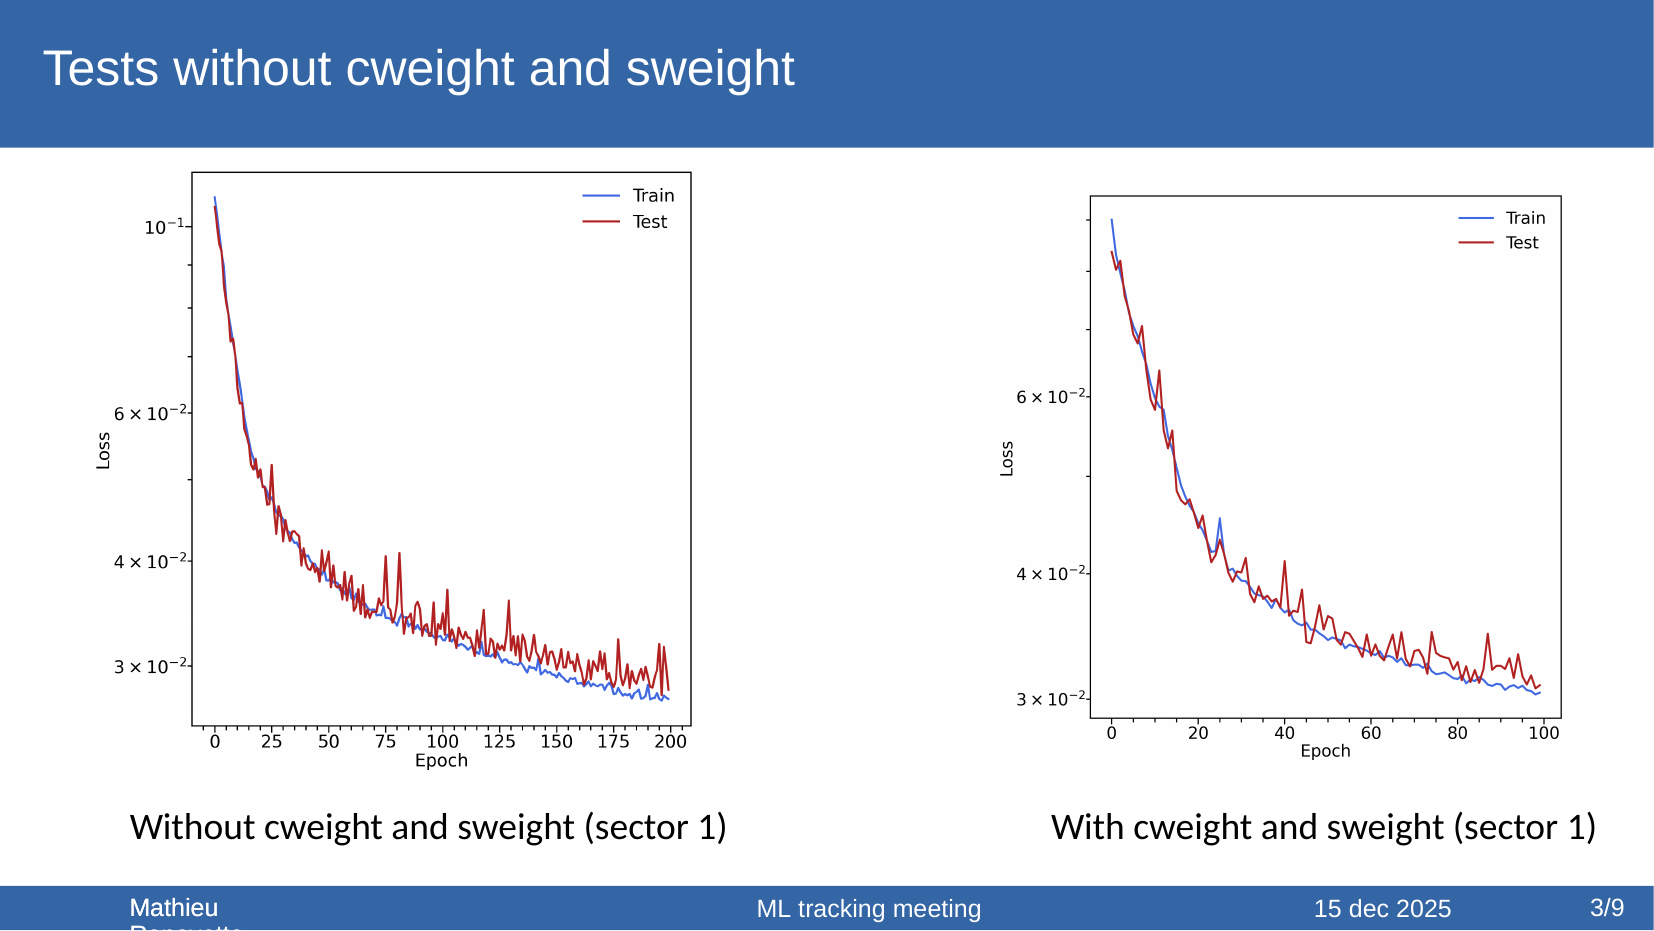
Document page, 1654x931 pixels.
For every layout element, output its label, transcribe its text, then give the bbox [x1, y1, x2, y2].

text_box 15 dec 2025 [1299, 887, 1536, 931]
picture [75, 153, 710, 789]
text_box [0, 0, 1654, 148]
text_box [226, 885, 1654, 931]
text_box Without cweight and sweight (sector 1) [114, 794, 752, 855]
text_box Mathieu Ronayette [114, 885, 355, 929]
picture [980, 178, 1579, 778]
text_box ML tracking meeting [734, 887, 1010, 931]
text_box Tests without cweight and sweight [27, 32, 886, 106]
text_box With cweight and sweight (sector 1) [1036, 794, 1640, 855]
text_box [0, 885, 131, 931]
text_box 3/9 [1575, 885, 1654, 930]
